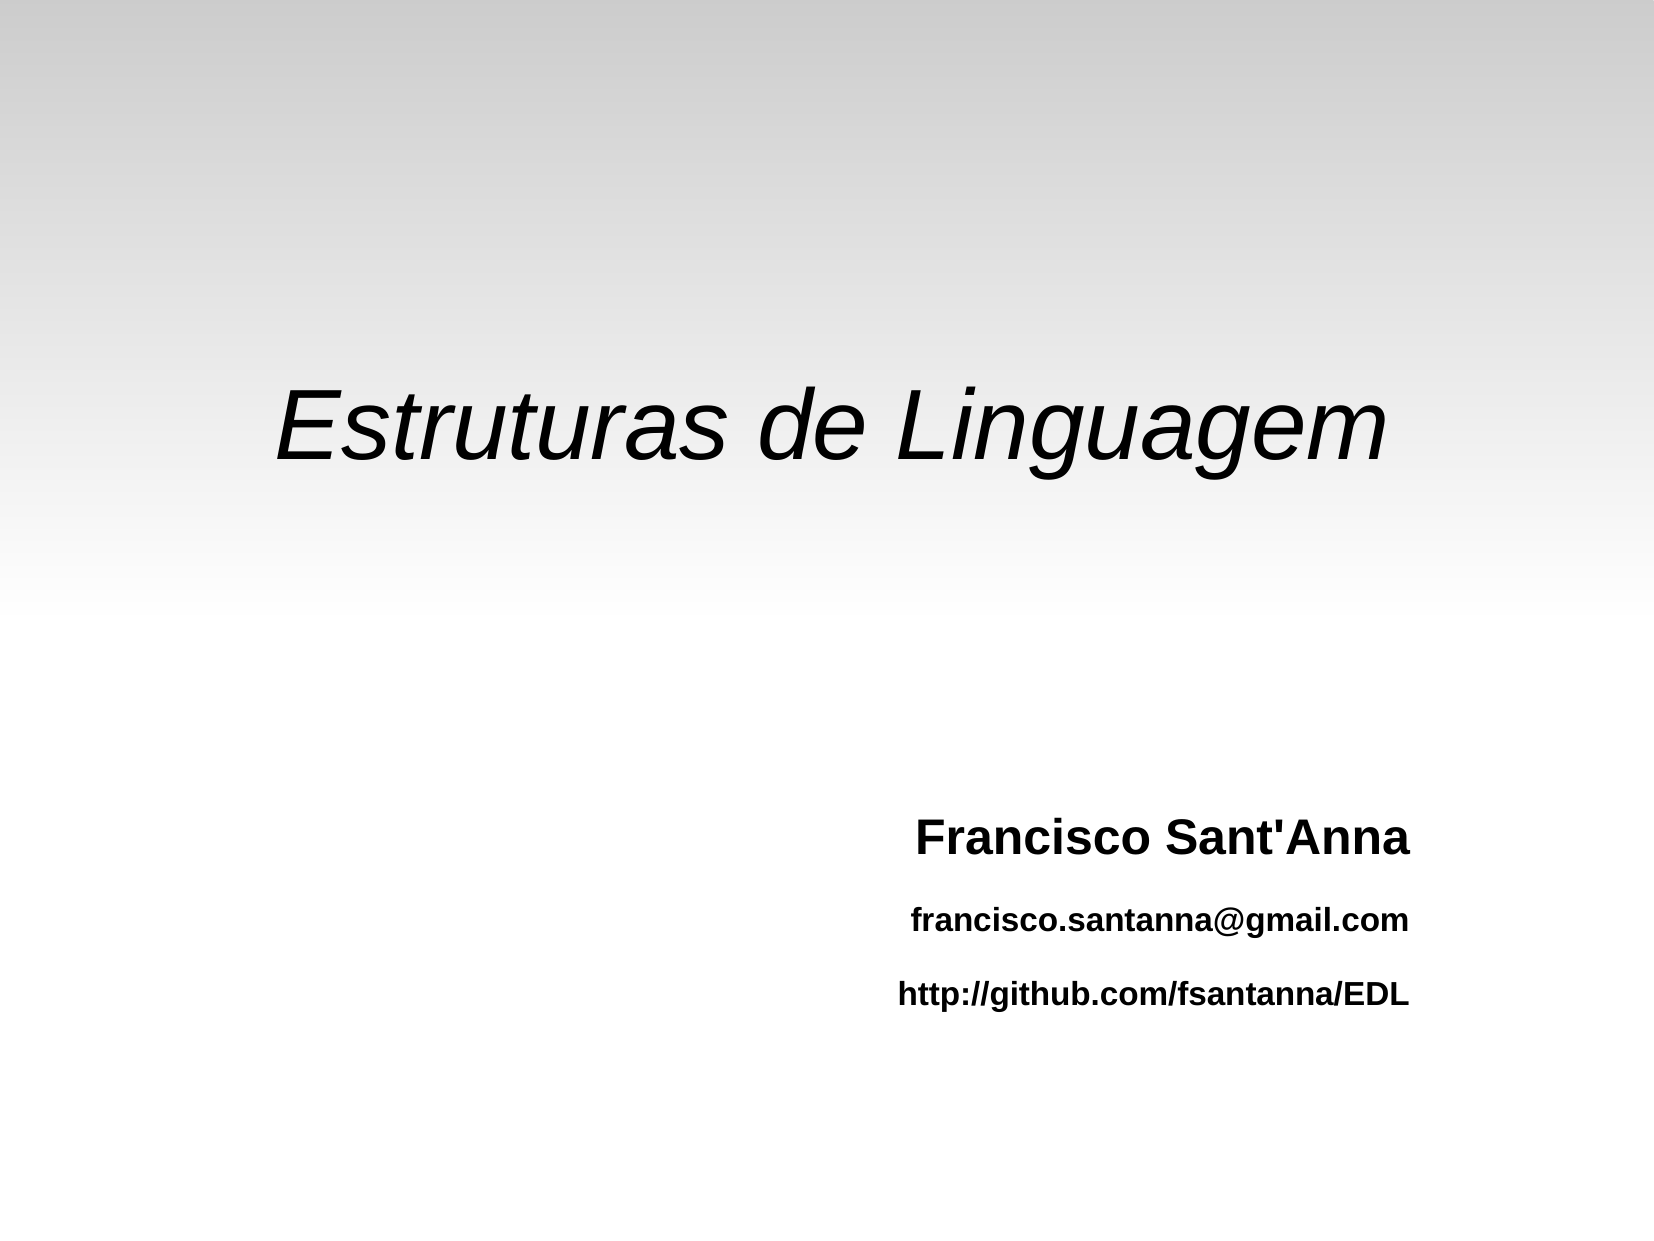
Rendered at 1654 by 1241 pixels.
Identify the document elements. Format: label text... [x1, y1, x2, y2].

text_box Francisco Sant'Anna francisco.santanna@gmail.com http://github.com/fsantanna/EDL [882, 801, 1425, 1023]
subtitle Estruturas de Linguagem [88, 283, 1577, 567]
